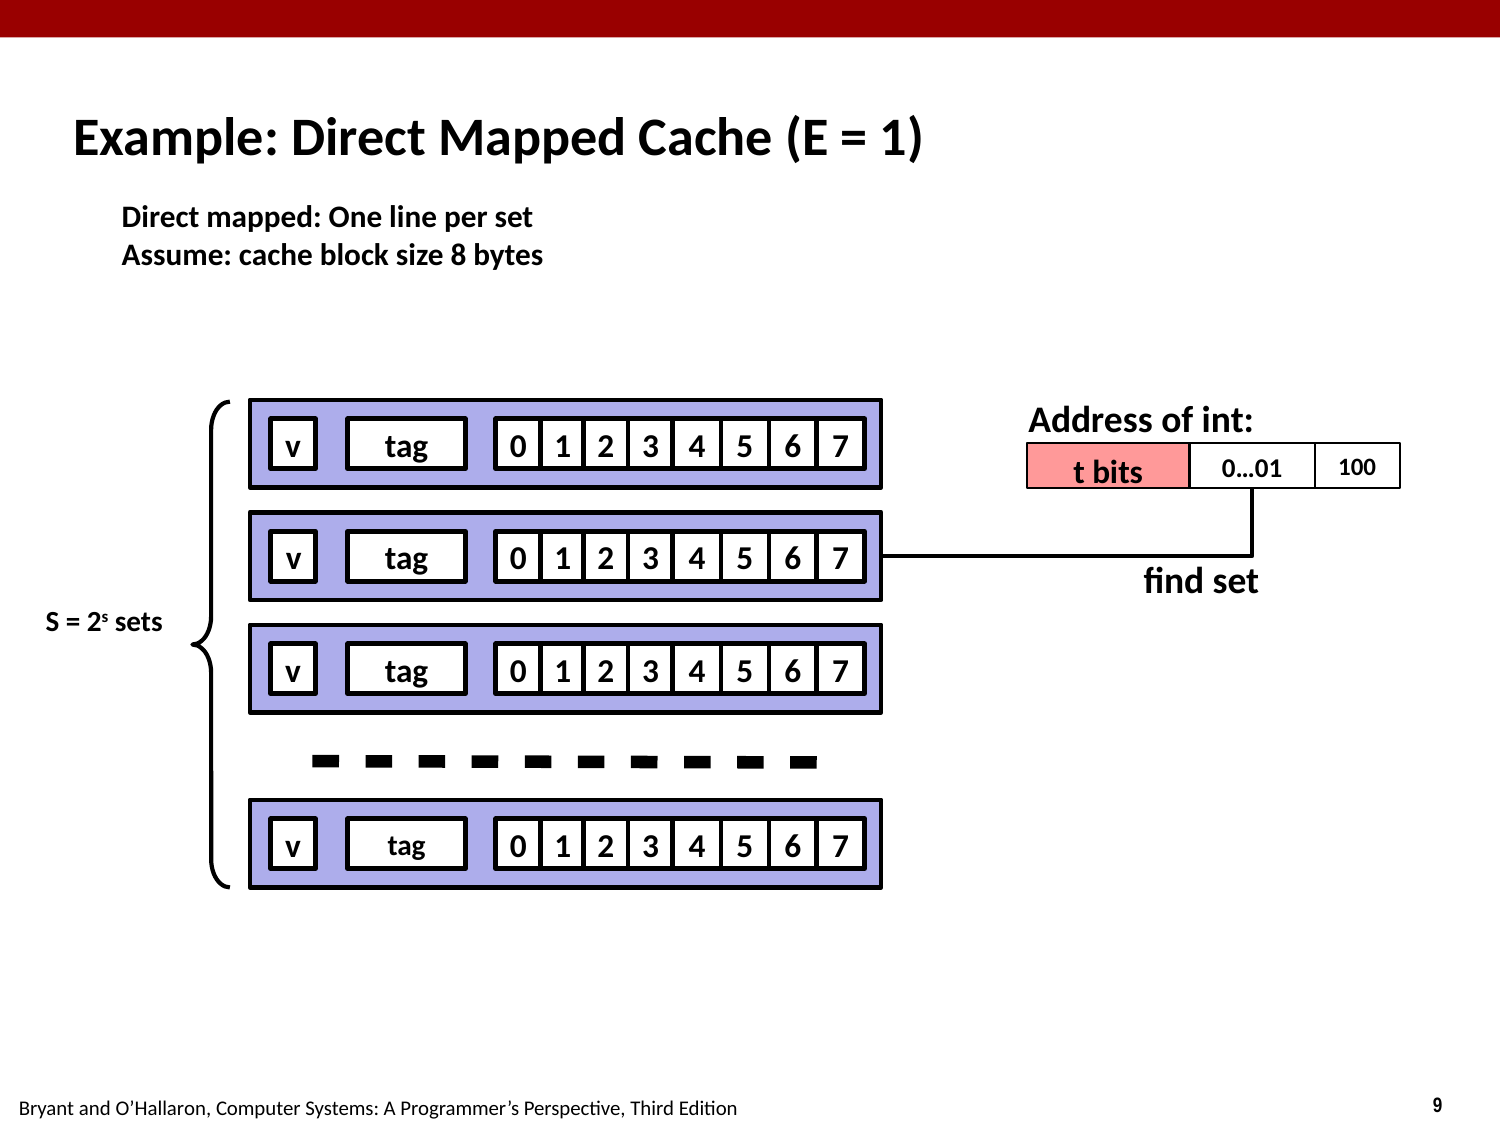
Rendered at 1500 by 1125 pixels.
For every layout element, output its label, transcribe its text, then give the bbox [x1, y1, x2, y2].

text_box tag [347, 643, 466, 694]
text_box 1 [540, 531, 583, 582]
text_box tag [347, 818, 466, 869]
text_box 3 [628, 818, 672, 869]
text_box v [270, 531, 316, 582]
text_box v [270, 643, 316, 694]
text_box 5 [721, 818, 769, 869]
text_box find set [1128, 548, 1275, 609]
text_box 6 [769, 418, 817, 469]
text_box 0 [495, 818, 540, 869]
text_box 7 [817, 643, 865, 694]
text_box 6 [769, 531, 817, 582]
text_box 6 [769, 643, 817, 694]
text_box 3 [628, 531, 672, 582]
text_box Address of int: [1013, 387, 1270, 448]
text_box 2 [583, 418, 628, 469]
text_box 3 [628, 643, 672, 694]
text_box 7 [817, 418, 865, 469]
text_box tag [347, 418, 466, 469]
text_box 1 [540, 818, 583, 869]
text_box tag [347, 531, 466, 582]
text_box 0…01 [1189, 443, 1314, 488]
text_box 100 [1314, 443, 1400, 488]
text_box 7 [817, 531, 865, 582]
text_box 0 [495, 531, 540, 582]
text_box 2 [583, 531, 628, 582]
text_box 6 [769, 818, 817, 869]
text_box 4 [672, 643, 721, 694]
text_box [249, 624, 882, 713]
text_box v [270, 818, 316, 869]
title Example: Direct Mapped Cache (E = 1) [58, 71, 1304, 197]
text_box t bits [1027, 448, 1189, 488]
text_box 2 [583, 818, 628, 869]
text_box 5 [721, 531, 769, 582]
text_box S = 2s sets [30, 594, 178, 645]
text_box 7 [817, 818, 865, 869]
text_box 5 [721, 418, 769, 469]
text_box 0 [495, 643, 540, 694]
text_box [249, 799, 882, 888]
text_box 4 [672, 818, 721, 869]
text_box 2 [583, 643, 628, 694]
text_box 4 [672, 418, 721, 469]
text_box [249, 512, 882, 600]
text_box [249, 399, 882, 488]
text_box Direct mapped: One line per set Assume: cache block size 8 bytes [106, 189, 560, 280]
text_box v [270, 418, 316, 469]
text_box 1 [540, 418, 583, 469]
text_box 3 [628, 418, 672, 469]
text_box 1 [540, 643, 583, 694]
text_box 4 [672, 531, 721, 582]
text_box 0 [495, 418, 540, 469]
text_box 5 [721, 643, 769, 694]
